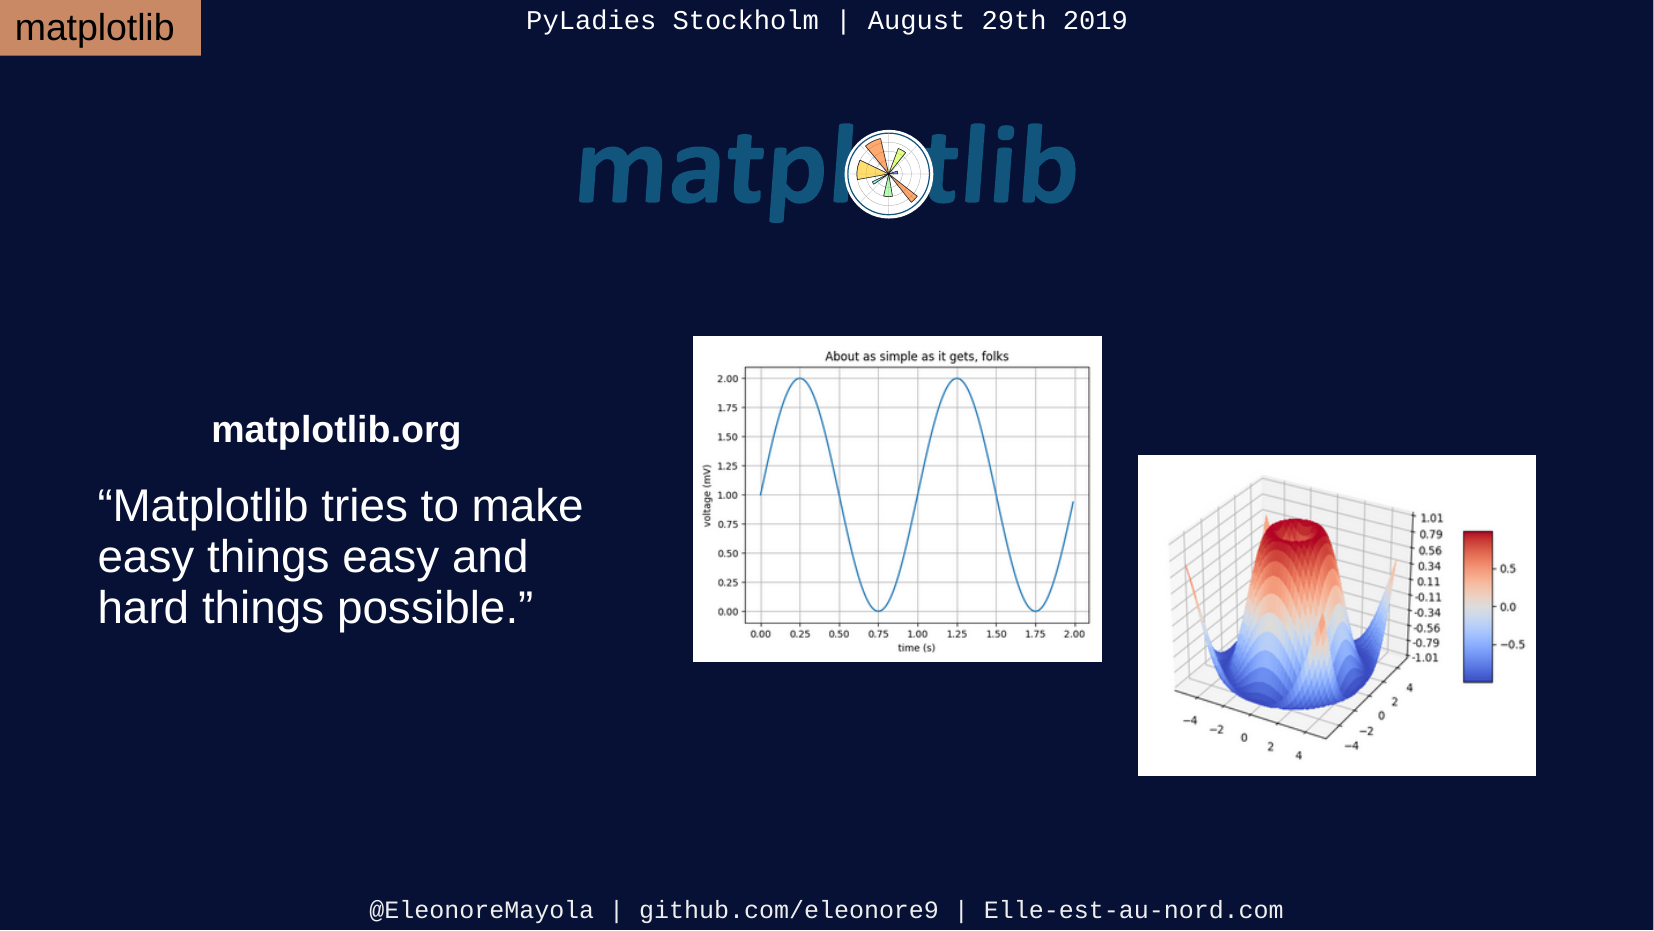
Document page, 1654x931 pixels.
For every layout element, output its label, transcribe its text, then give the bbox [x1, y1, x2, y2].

text_box matplotlib.org [94, 401, 579, 459]
picture [1138, 455, 1536, 776]
text_box matplotlib [0, 0, 201, 56]
text_box @EleonoreMayola | github.com/eleonore9 | Elle-est-au-nord.com [295, 862, 1359, 931]
text_box PyLadies Stockholm | August 29th 2019 [265, 0, 1388, 60]
text_box “Matplotlib tries to make easy things easy and hard things possible.” [82, 472, 615, 642]
picture [693, 336, 1102, 662]
picture [556, 104, 1105, 237]
